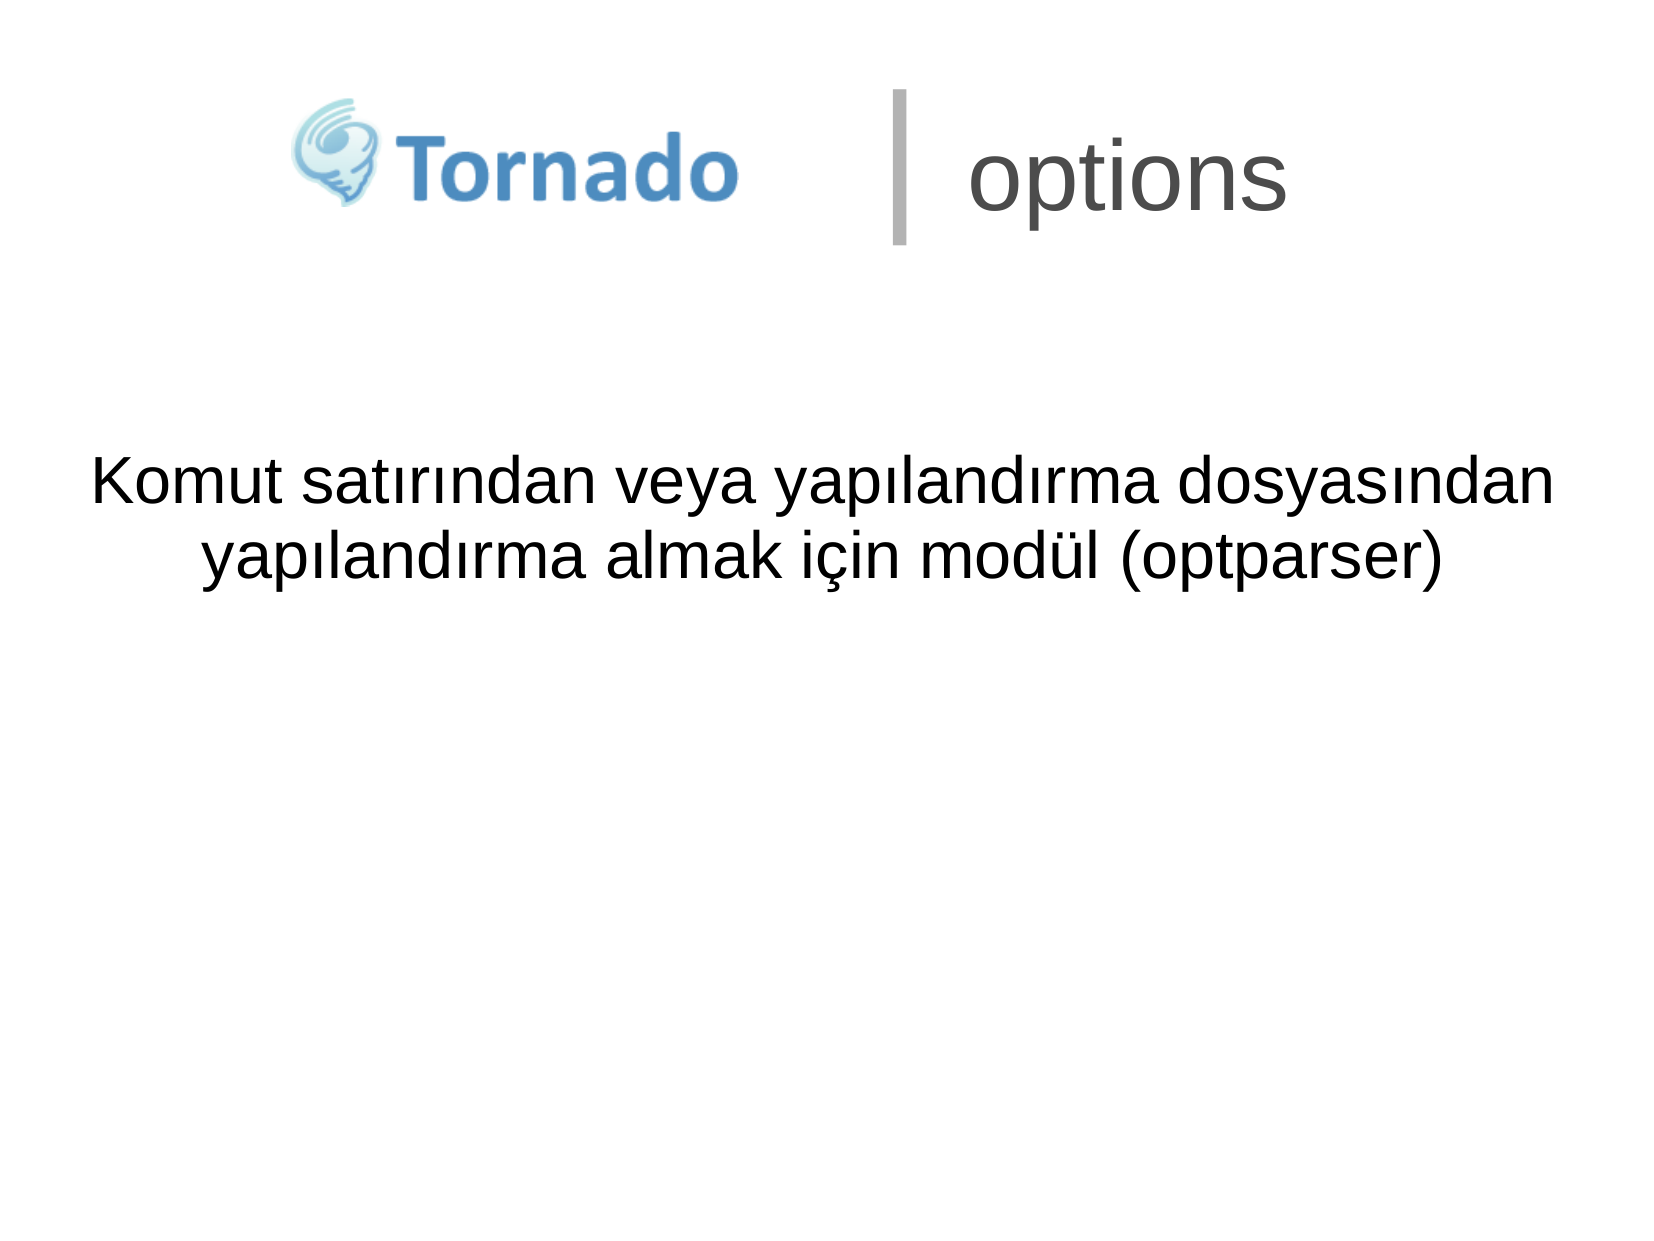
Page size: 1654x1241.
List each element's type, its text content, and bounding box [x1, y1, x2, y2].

text_box | options [804, 59, 1365, 296]
picture [291, 94, 739, 207]
list Komut satırından veya yapılandırma dosyasından yapılandırma almak için modül (optparser) [82, 442, 838, 709]
list [838, 295, 1642, 1114]
title [82, 49, 1571, 257]
